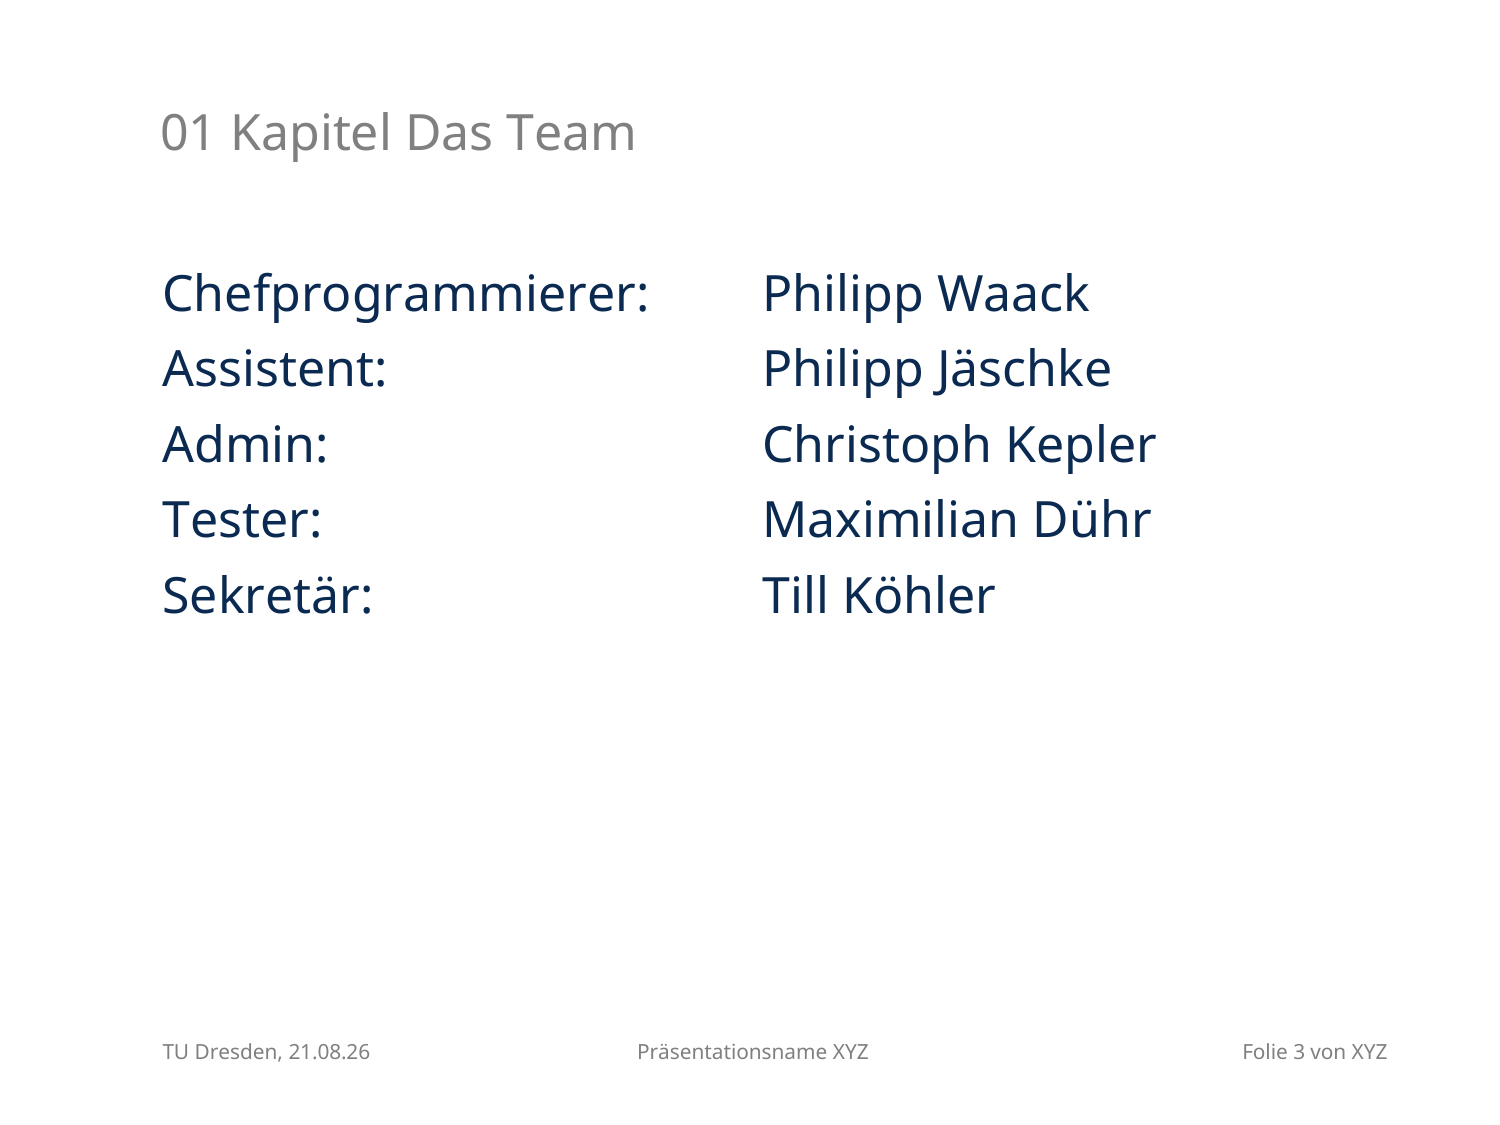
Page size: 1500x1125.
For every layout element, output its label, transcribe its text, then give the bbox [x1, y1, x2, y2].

list Chefprogrammierer: Philipp Waack Assistent: Philipp Jäschke Admin: Christoph Kepler Tester: Maximilian Dühr Sekretär: Till Köhler [162, 249, 1388, 826]
title 01 Kapitel Das Team [160, 93, 1392, 170]
